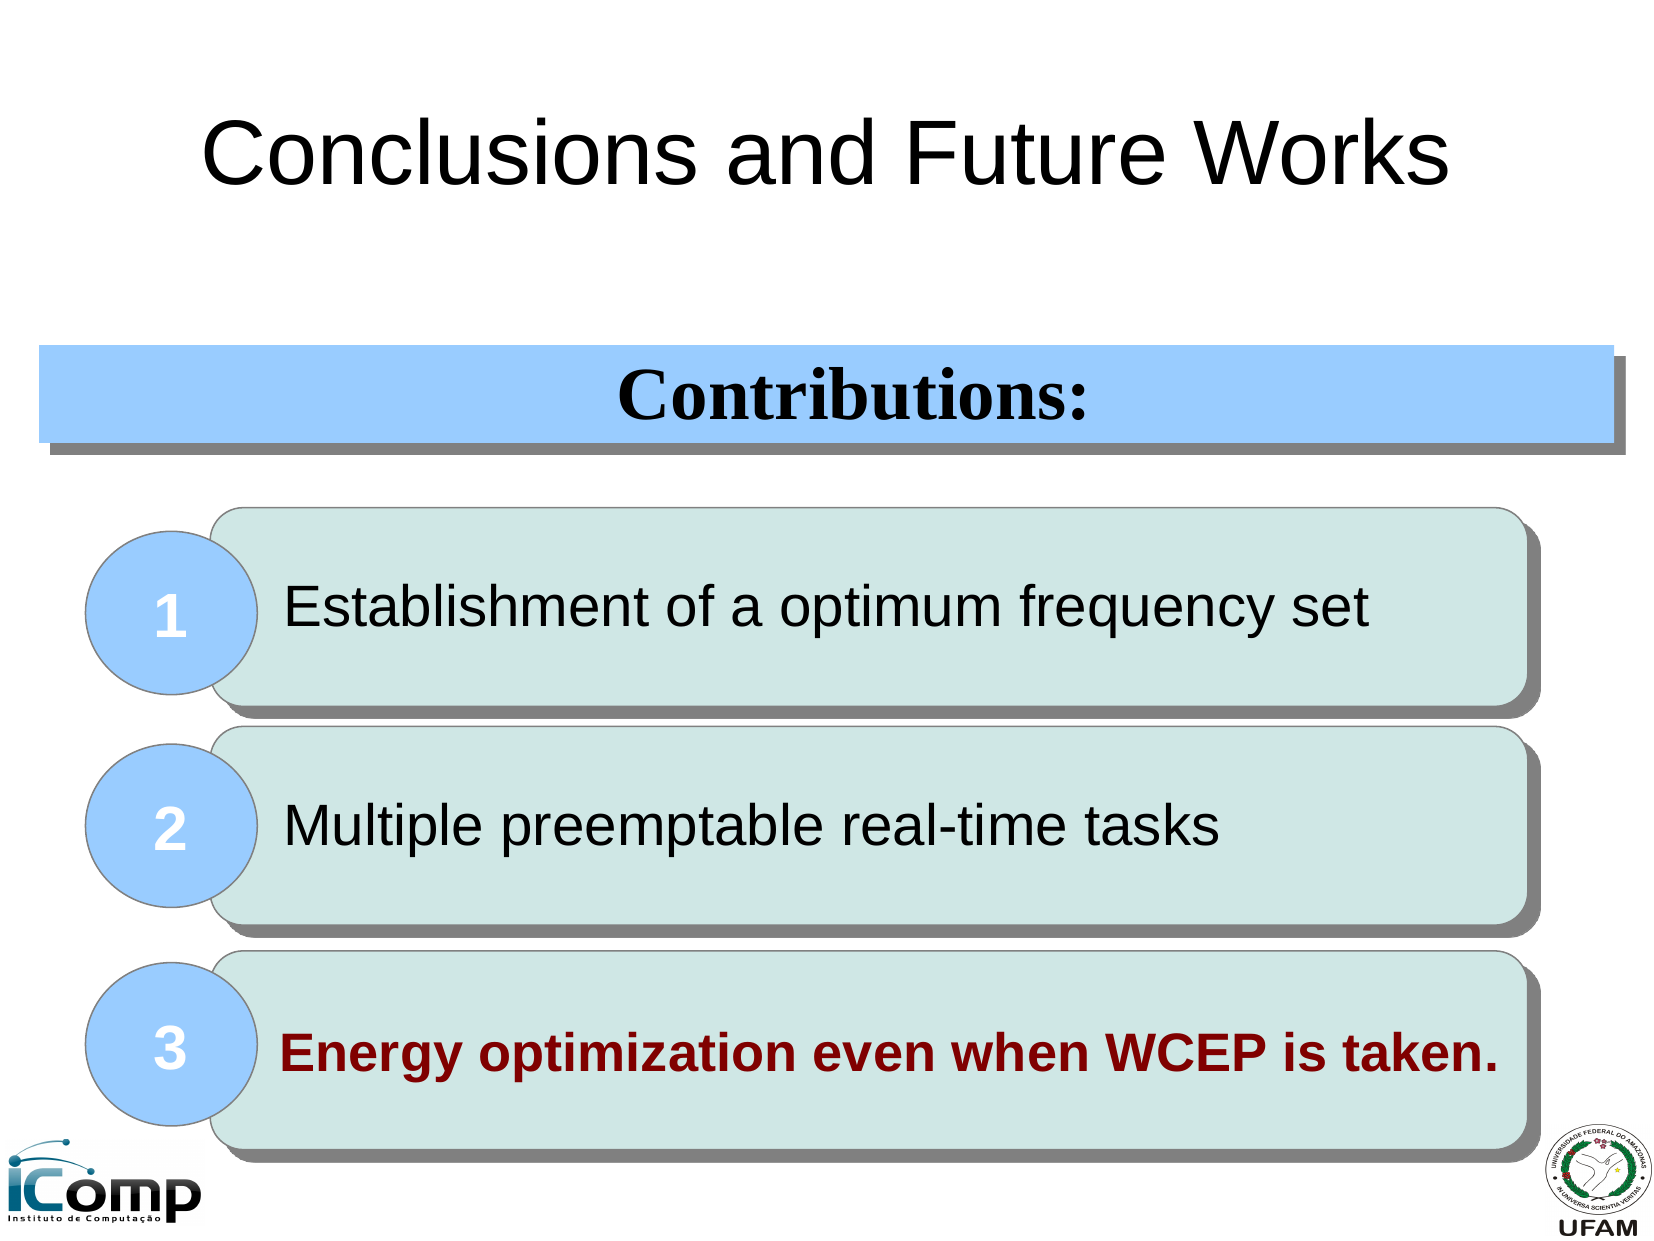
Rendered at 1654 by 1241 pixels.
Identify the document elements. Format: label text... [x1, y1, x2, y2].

text_box Multiple preemptable real-time tasks [210, 726, 1528, 926]
text_box Establishment of a optimum frequency set [210, 507, 1528, 707]
picture [5, 1139, 205, 1226]
picture [1545, 1124, 1652, 1236]
text_box Contributions: [39, 345, 1615, 443]
text_box 3 [85, 962, 258, 1126]
text_box 2 [85, 744, 258, 908]
title Conclusions and Future Works [82, 49, 1571, 257]
text_box Energy optimization even when WCEP is taken. [210, 950, 1528, 1150]
text_box 1 [85, 531, 258, 695]
